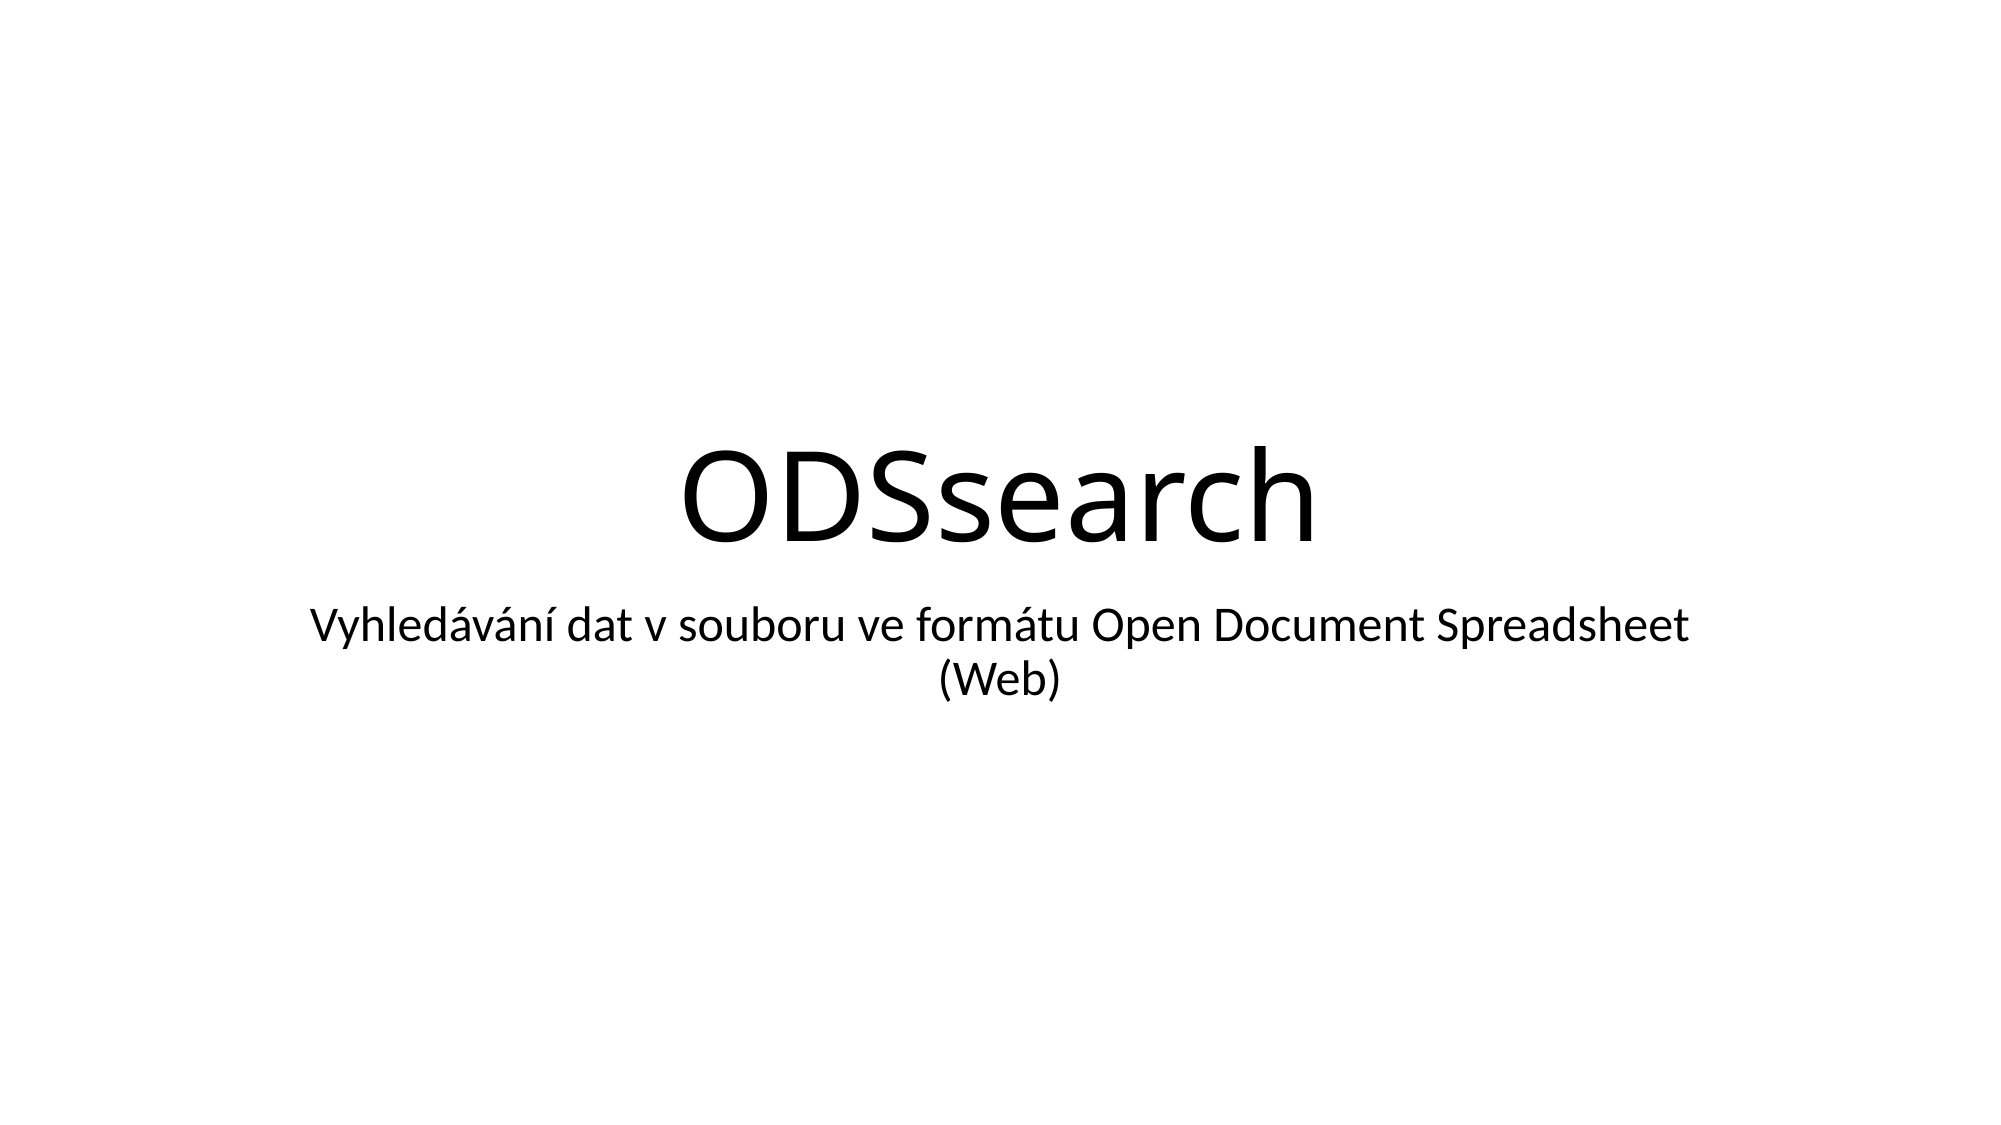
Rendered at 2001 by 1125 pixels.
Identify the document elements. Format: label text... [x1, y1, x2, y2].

subtitle Vyhledávání dat v souboru ve formátu Open Document Spreadsheet (Web) [249, 590, 1750, 863]
title ODSsearch [249, 184, 1750, 576]
